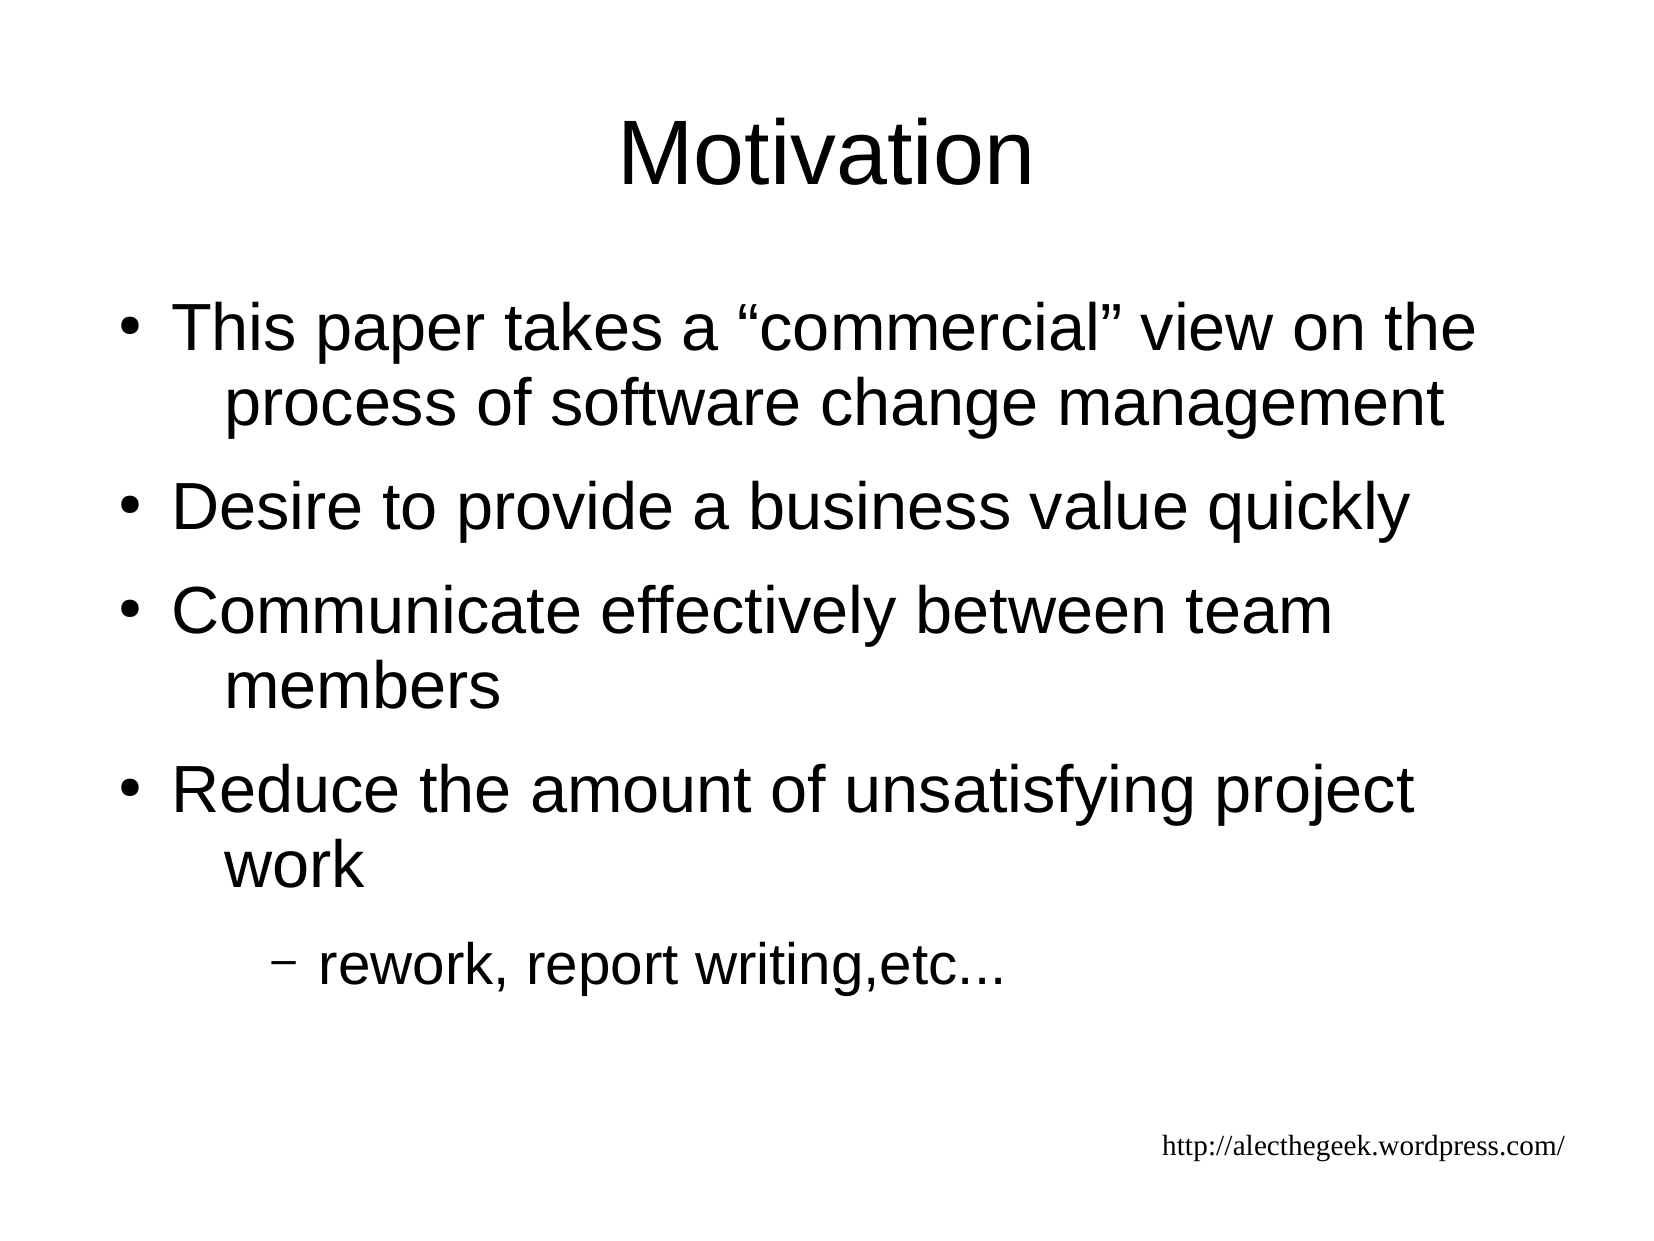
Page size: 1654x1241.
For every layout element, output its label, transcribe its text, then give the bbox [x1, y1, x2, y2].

title Motivation [82, 49, 1571, 257]
list This paper takes a “commercial” view on the process of software change management Desire to provide a business value quickly Communicate effectively between team members Reduce the amount of unsatisfying project work rework, report writing,etc... [82, 290, 1571, 1109]
